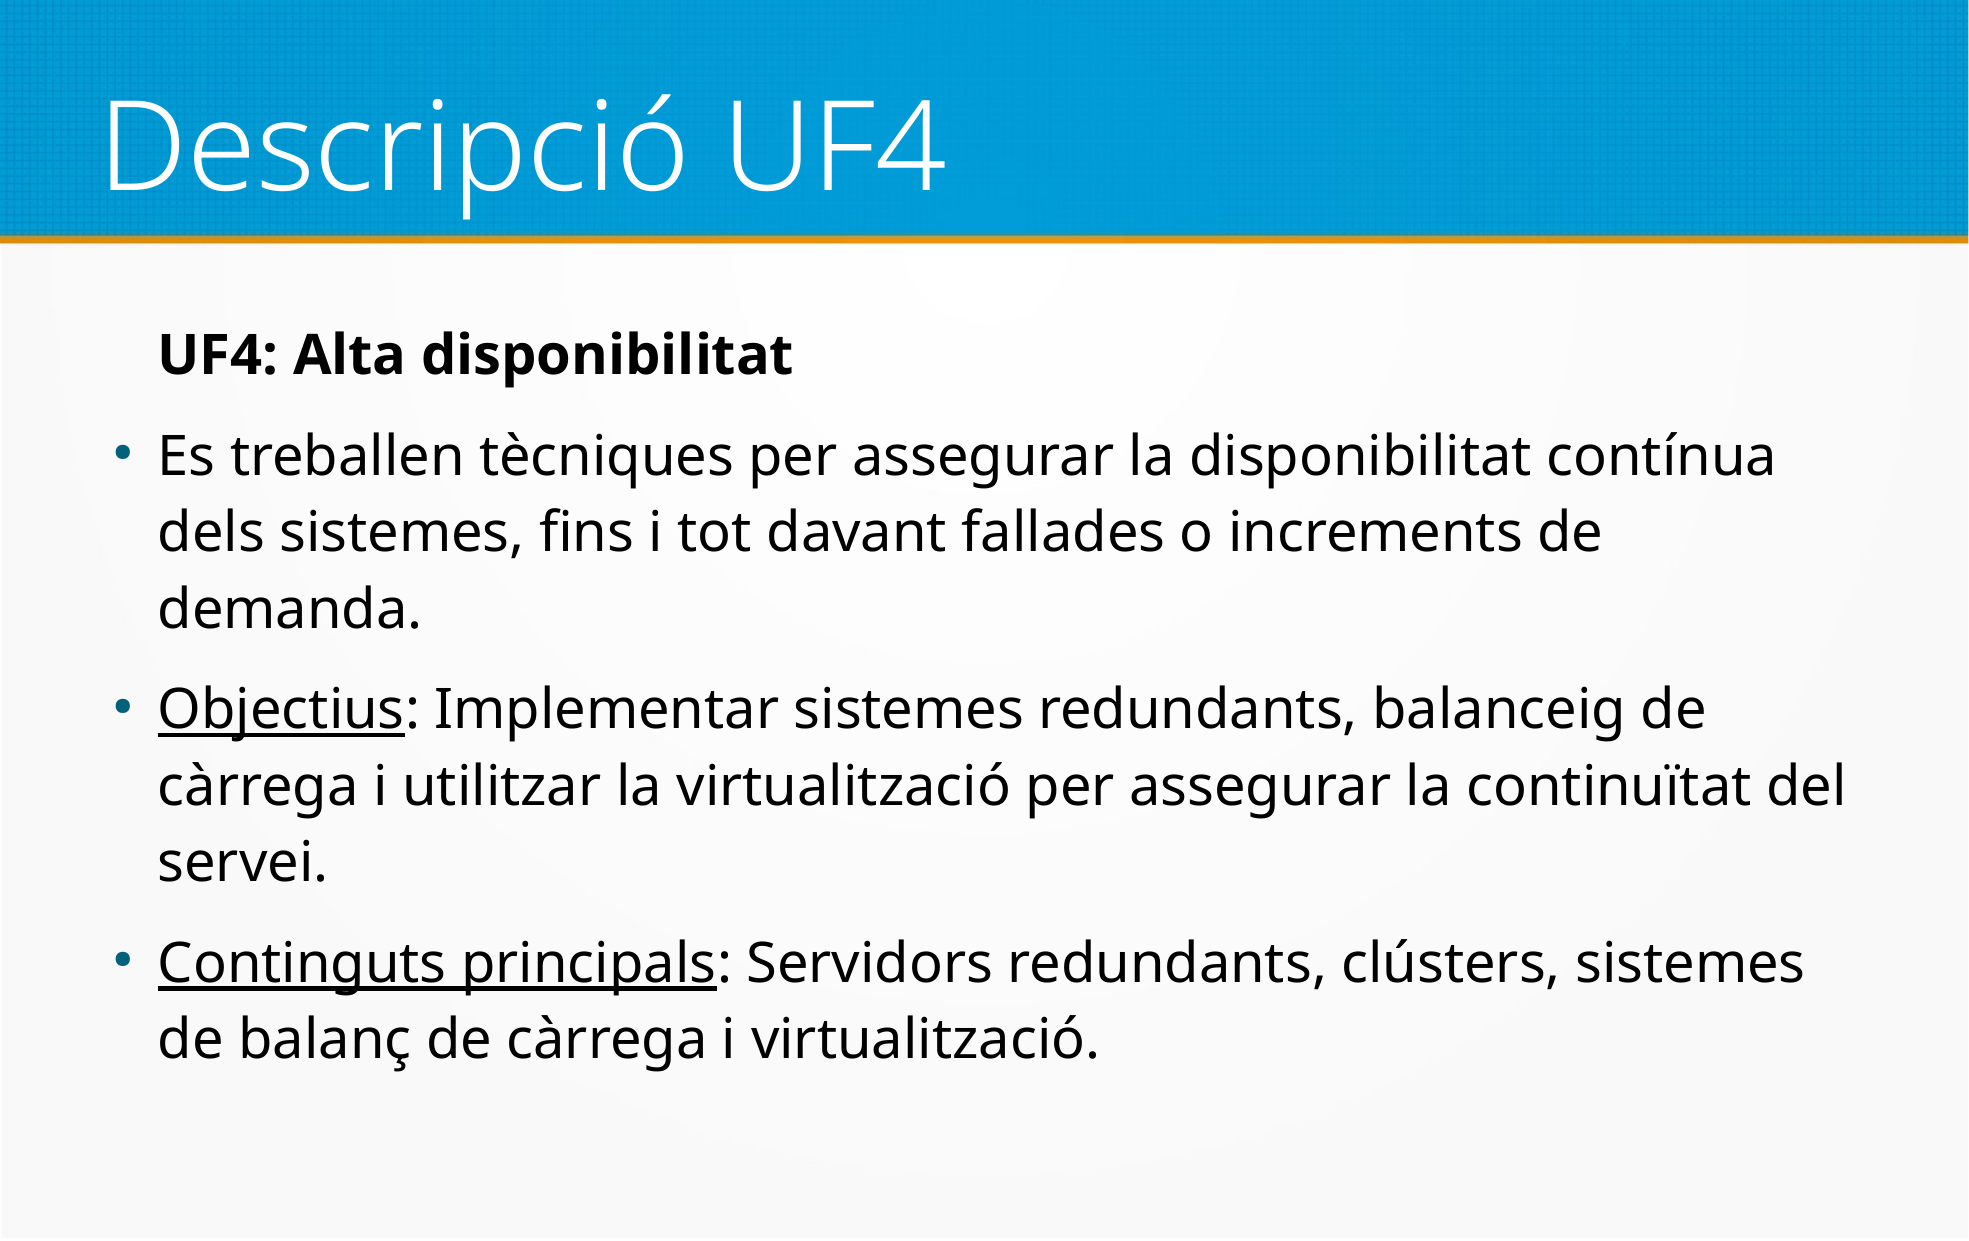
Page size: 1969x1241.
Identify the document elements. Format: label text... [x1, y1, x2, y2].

title Descripció UF4 [98, 19, 1870, 227]
list UF4: Alta disponibilitat Es treballen tècniques per assegurar la disponibilitat contínua dels sistemes, fins i tot davant fallades o increments de demanda. Objectius: Implementar sistemes redundants, balanceig de càrrega i utilitzar la virtualització per assegurar la continuïtat del servei. Continguts principals: Servidors redundants, clústers, sistemes de balanç de càrrega i virtualització. [98, 315, 1861, 1081]
picture [0, 233, 1969, 1241]
